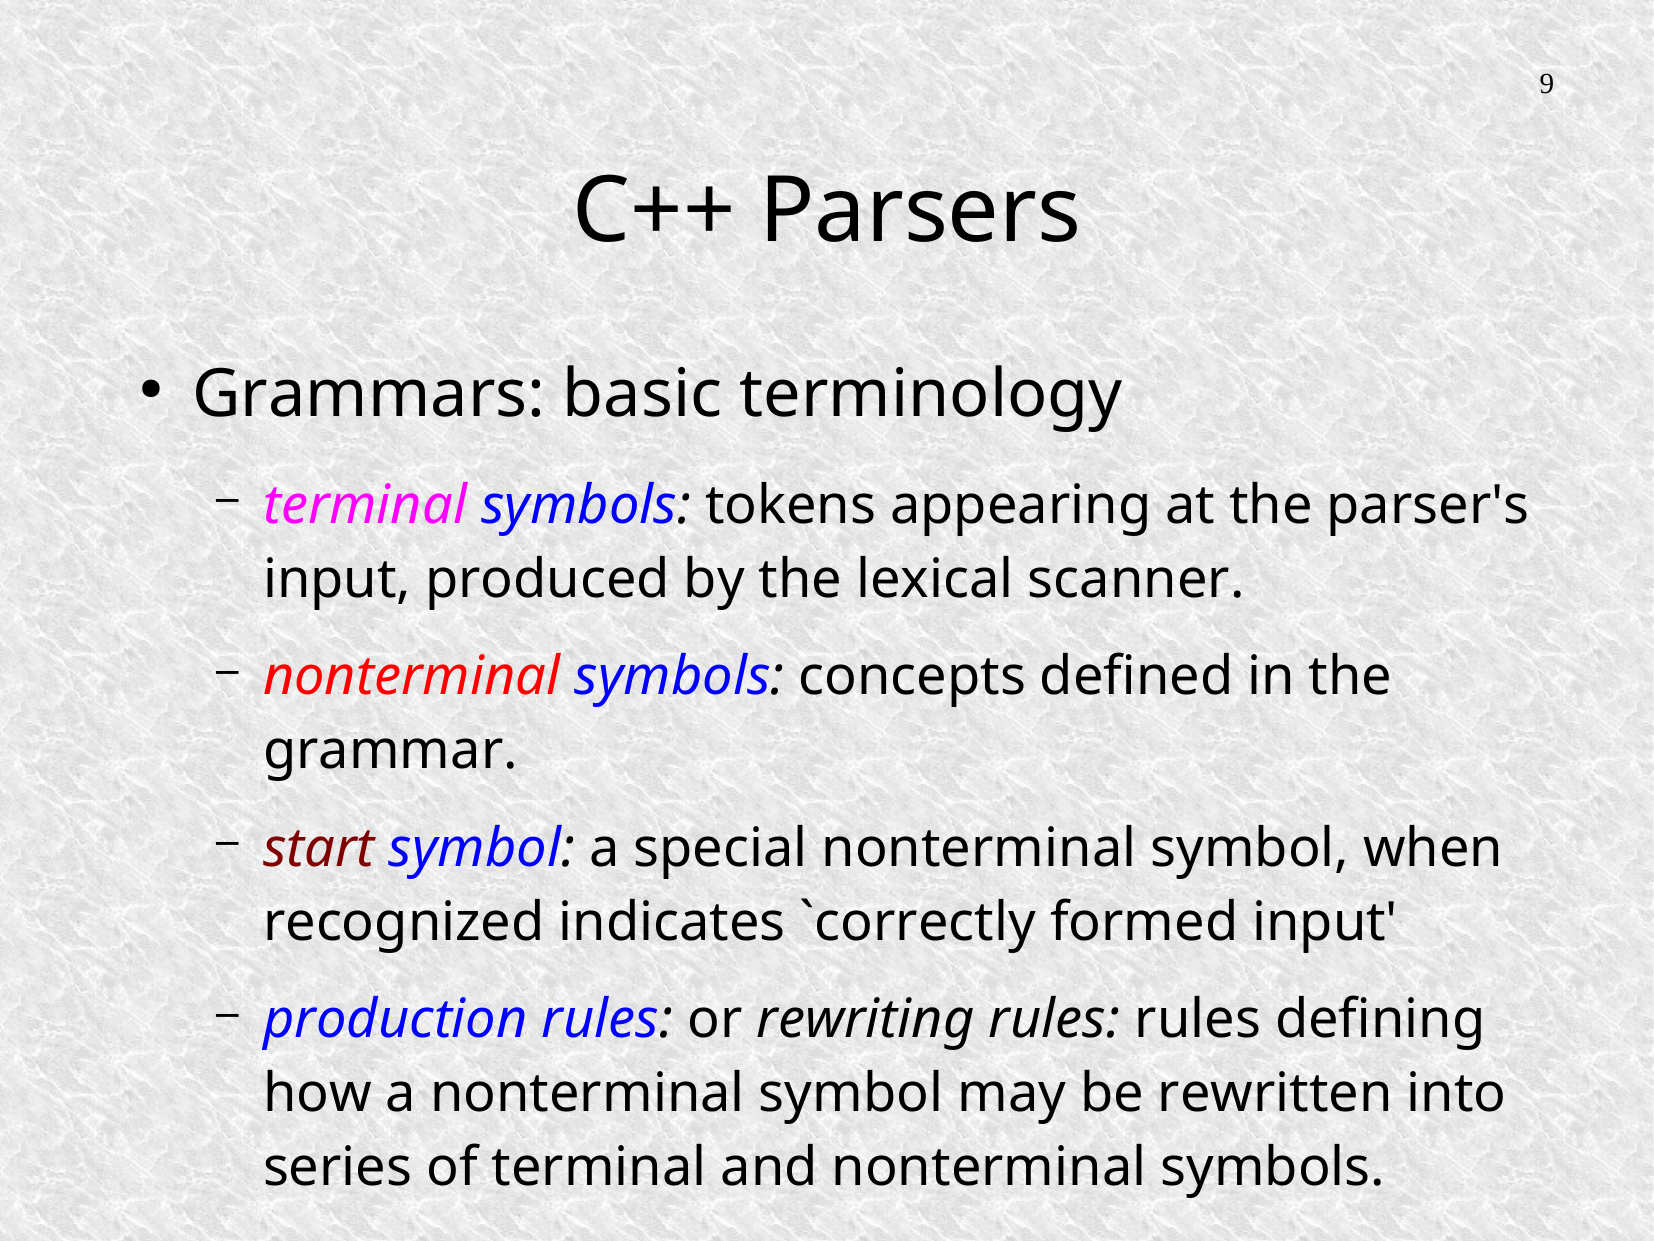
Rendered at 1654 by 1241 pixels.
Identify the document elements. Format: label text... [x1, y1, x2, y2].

picture [0, 0, 1654, 1241]
list Grammars: basic terminology terminal symbols: tokens appearing at the parser's input, produced by the lexical scanner. nonterminal symbols: concepts defined in the grammar. start symbol: a special nonterminal symbol, when recognized indicates `correctly formed input' production rules: or rewriting rules: rules defining how a nonterminal symbol may be rewritten into series of terminal and nonterminal symbols. [121, 344, 1561, 1241]
title C++ Parsers [121, 102, 1534, 311]
